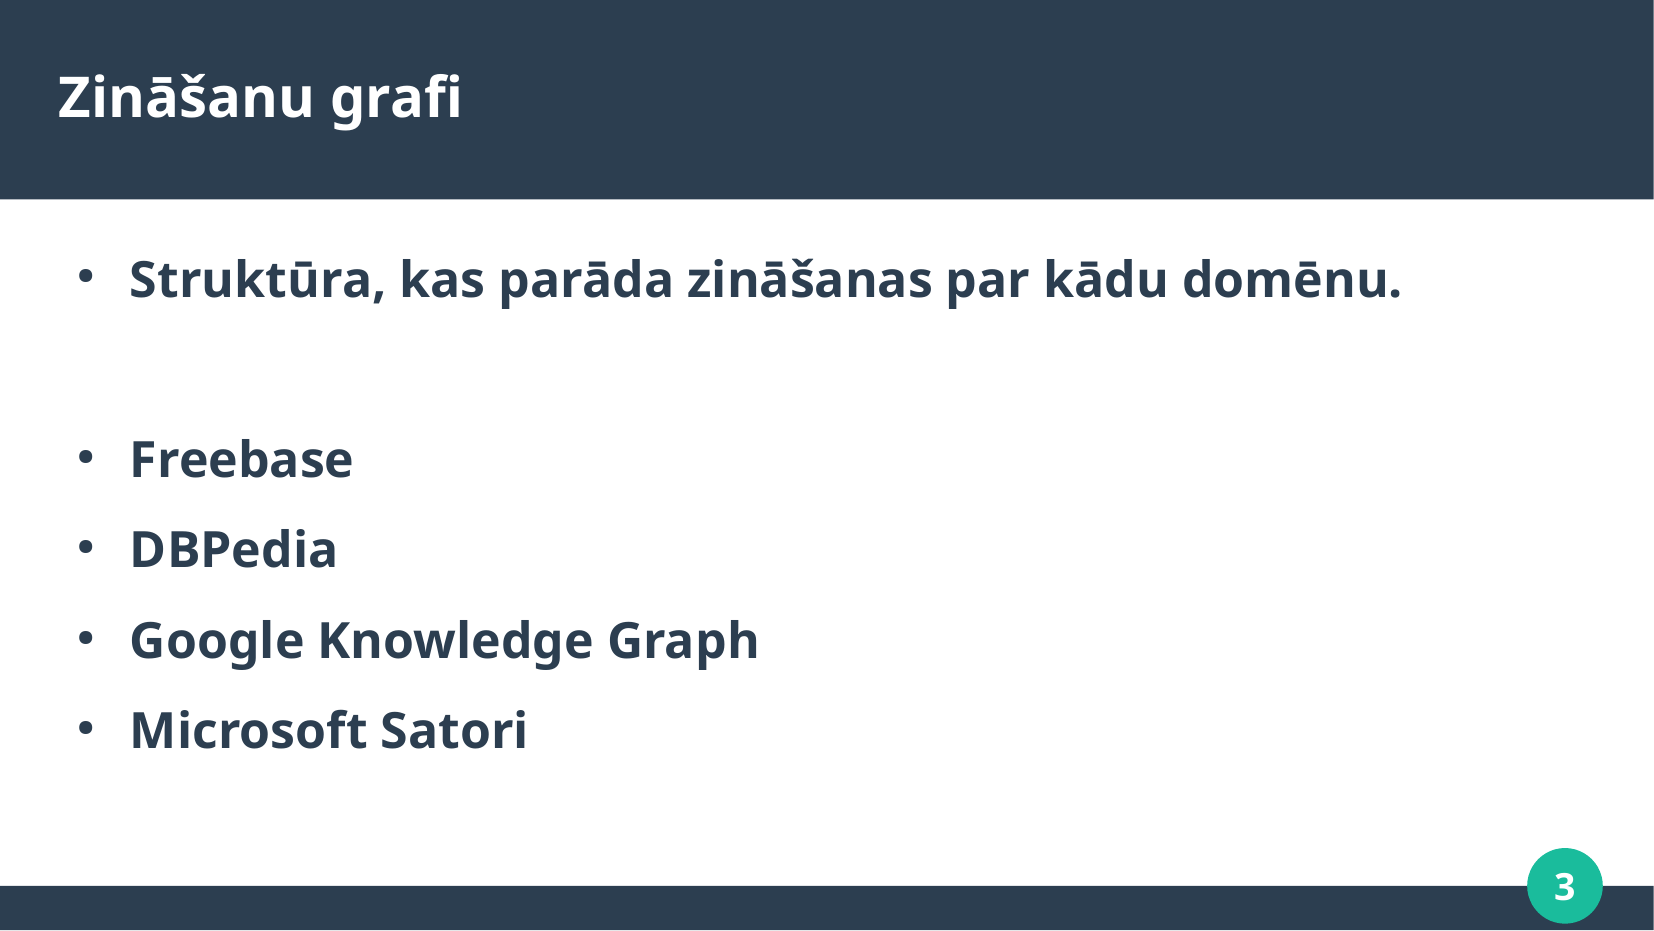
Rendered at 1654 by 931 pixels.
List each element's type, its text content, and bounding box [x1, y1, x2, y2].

title Zināšanu grafi [59, 37, 1595, 155]
list Struktūra, kas parāda zināšanas par kādu domēnu. Freebase DBPedia Google Knowledge Graph Microsoft Satori [59, 243, 1595, 864]
